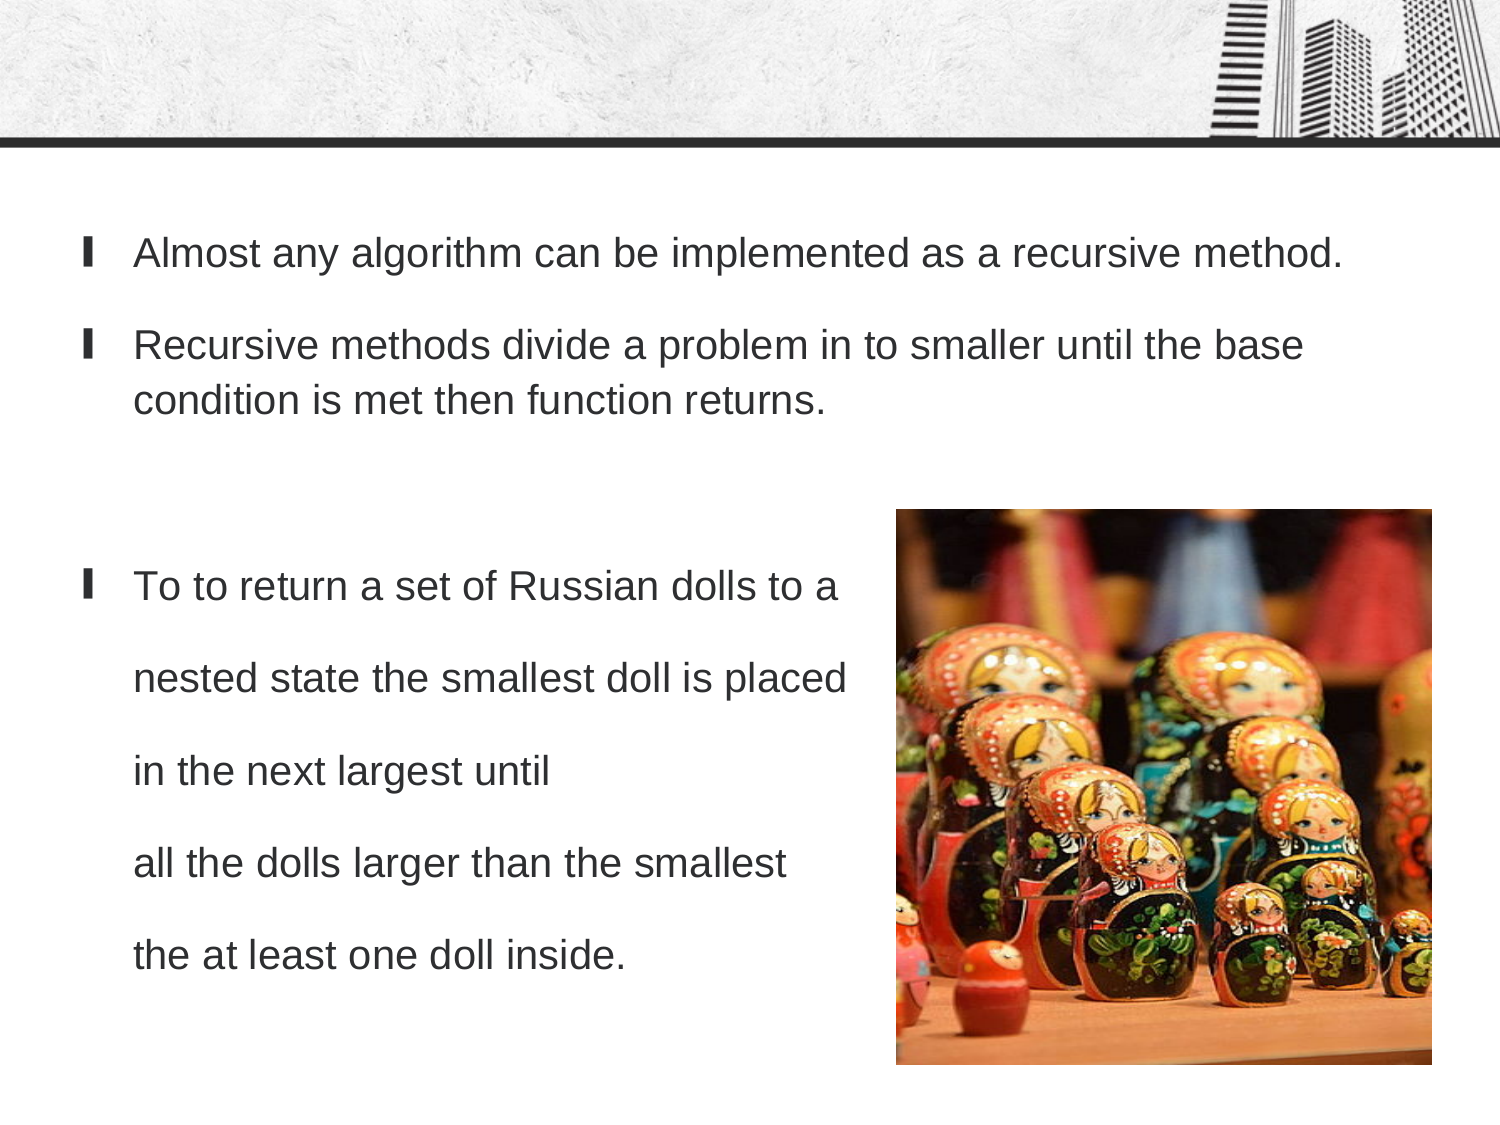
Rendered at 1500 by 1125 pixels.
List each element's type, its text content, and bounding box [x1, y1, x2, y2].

picture [0, 0, 1500, 1065]
title [55, 16, 1205, 132]
list Almost any algorithm can be implemented as a recursive method. Recursive methods divide a problem in to smaller until the base condition is met then function returns. To to return a set of Russian dolls to a nested state the smallest doll is placed in the next largest until all the dolls larger than the smallest the at least one doll inside. [60, 212, 1432, 1066]
